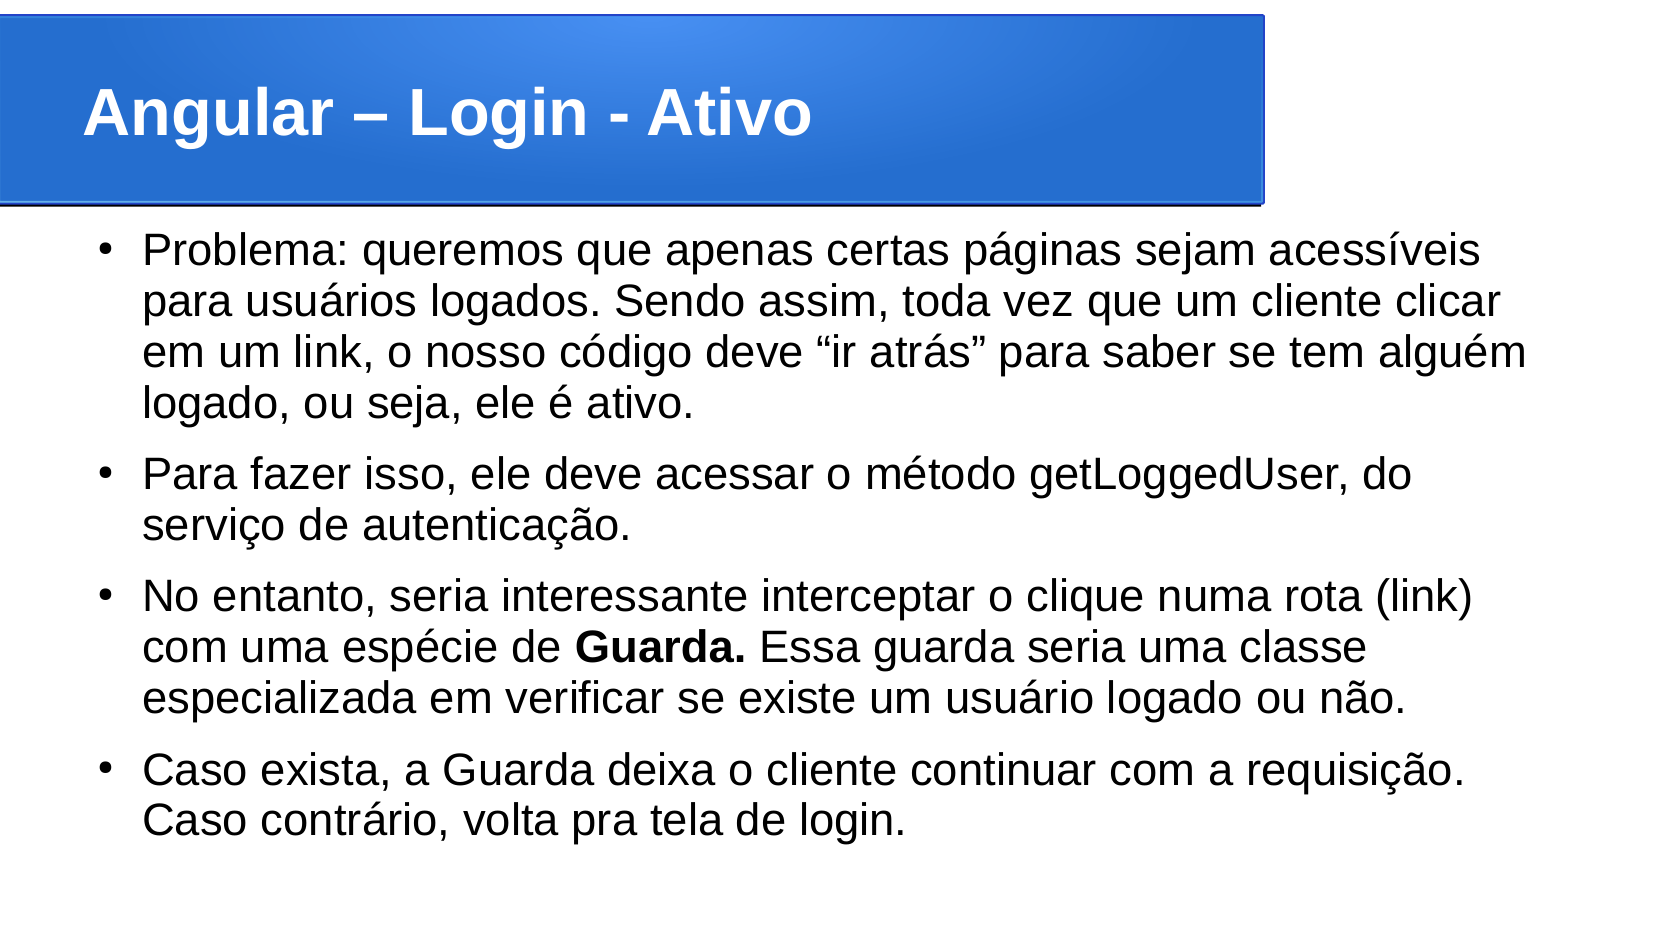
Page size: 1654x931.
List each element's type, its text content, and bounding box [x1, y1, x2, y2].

list Problema: queremos que apenas certas páginas sejam acessíveis para usuários logados. Sendo assim, toda vez que um cliente clicar em um link, o nosso código deve “ir atrás” para saber se tem alguém logado, ou seja, ele é ativo. Para fazer isso, ele deve acessar o método getLoggedUser, do serviço de autenticação. No entanto, seria interessante interceptar o clique numa rota (link) com uma espécie de Guarda. Essa guarda seria uma classe especializada em verificar se existe um usuário logado ou não. Caso exista, a Guarda deixa o cliente continuar com a requisição. Caso contrário, volta pra tela de login. [82, 224, 1571, 851]
title Angular – Login - Ativo [82, 35, 1235, 189]
